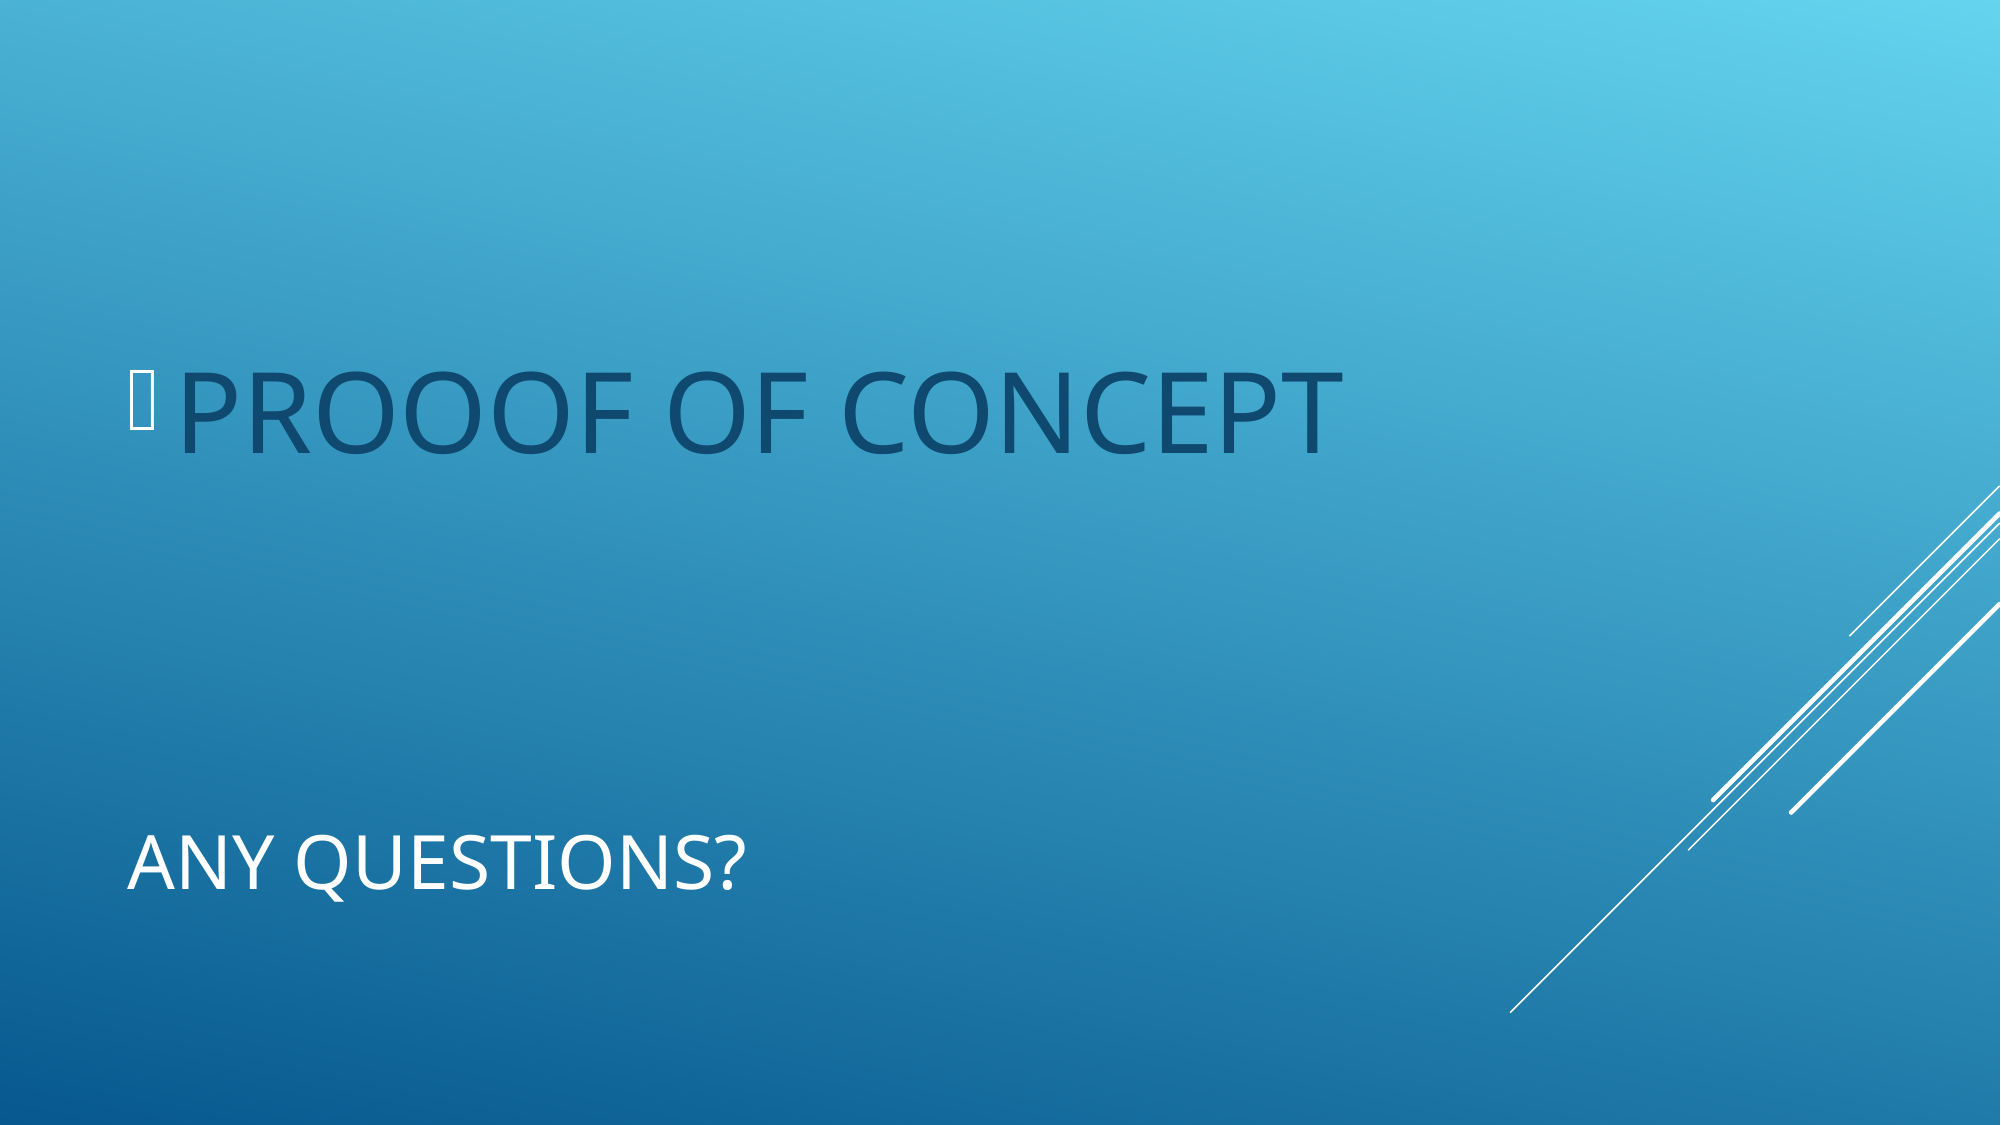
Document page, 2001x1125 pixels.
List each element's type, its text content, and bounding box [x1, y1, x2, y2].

list PROOOF OF CONCEPT [112, 112, 1513, 706]
title ANY QUESTIONS? [112, 736, 1513, 984]
